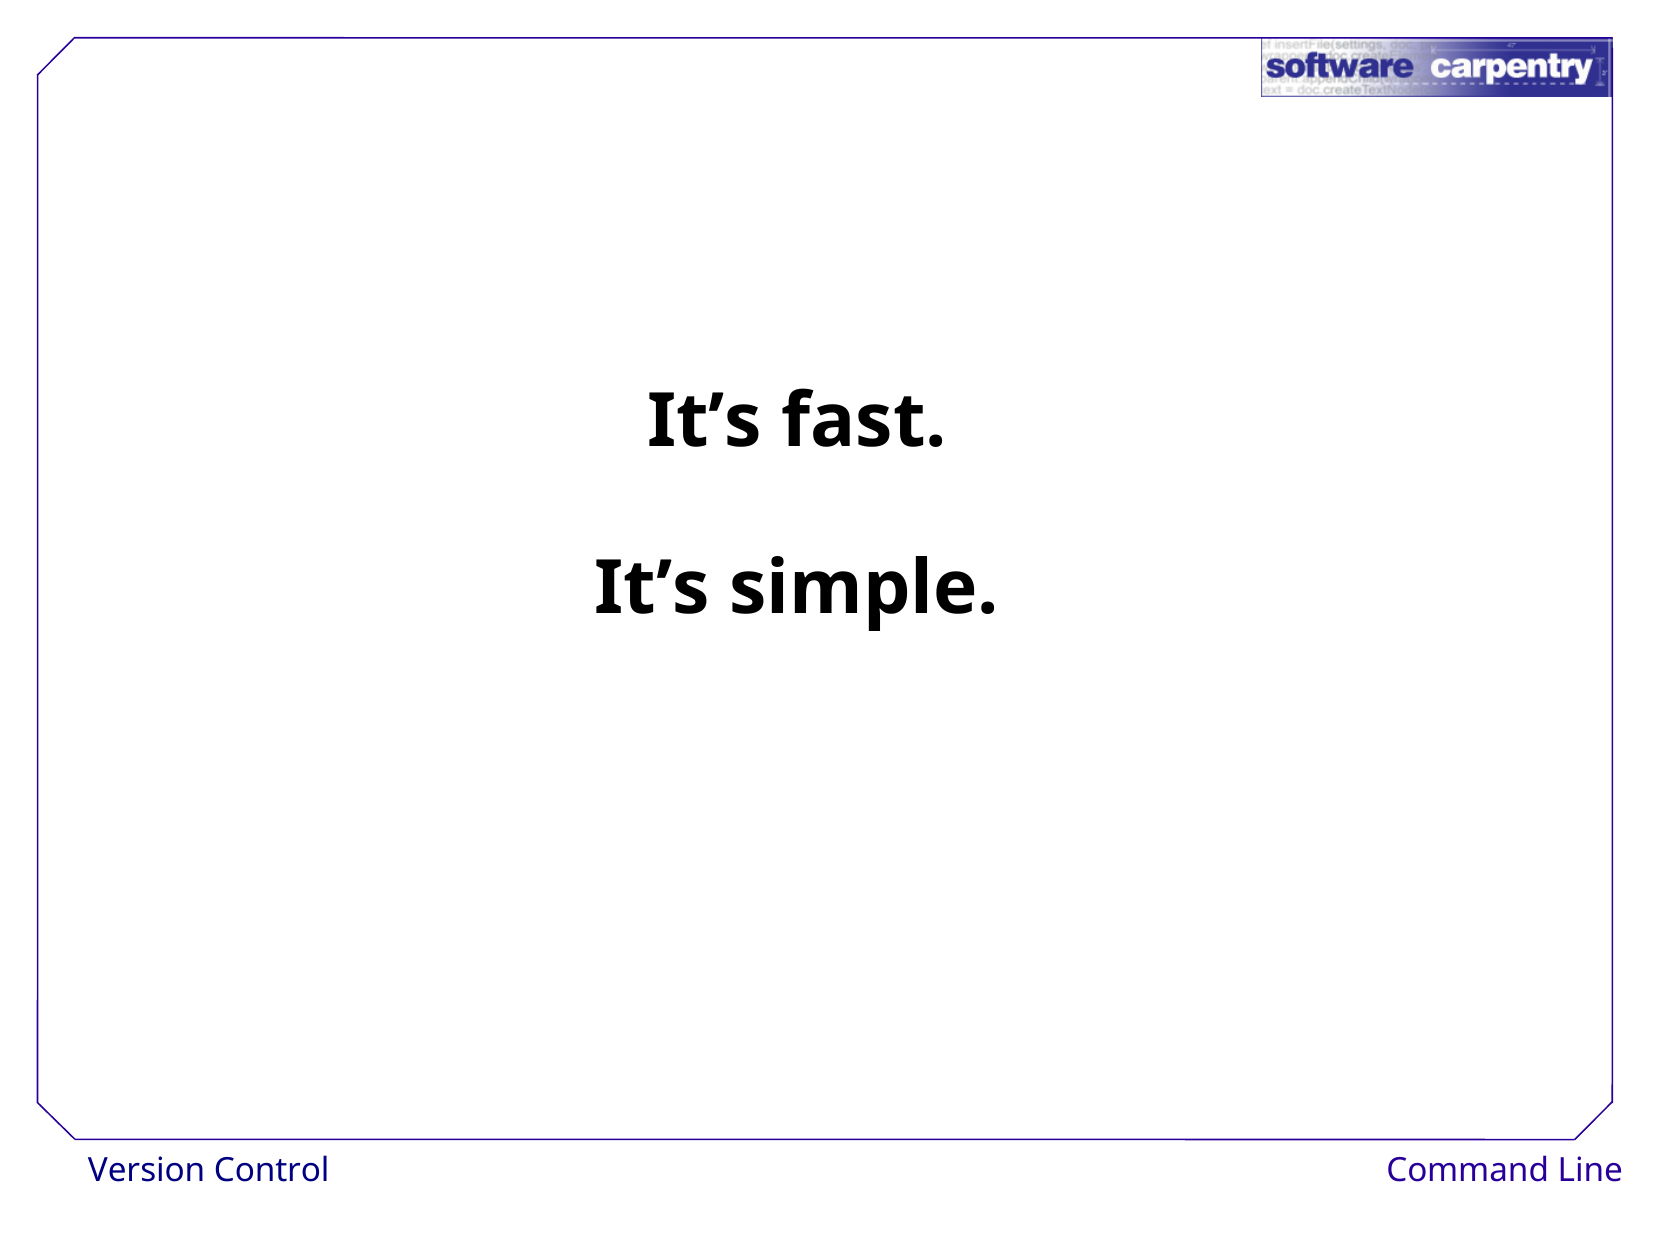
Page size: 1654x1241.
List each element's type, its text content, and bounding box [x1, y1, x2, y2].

text_box It’s fast. It’s simple. [460, 371, 1134, 639]
picture [1261, 39, 1613, 97]
